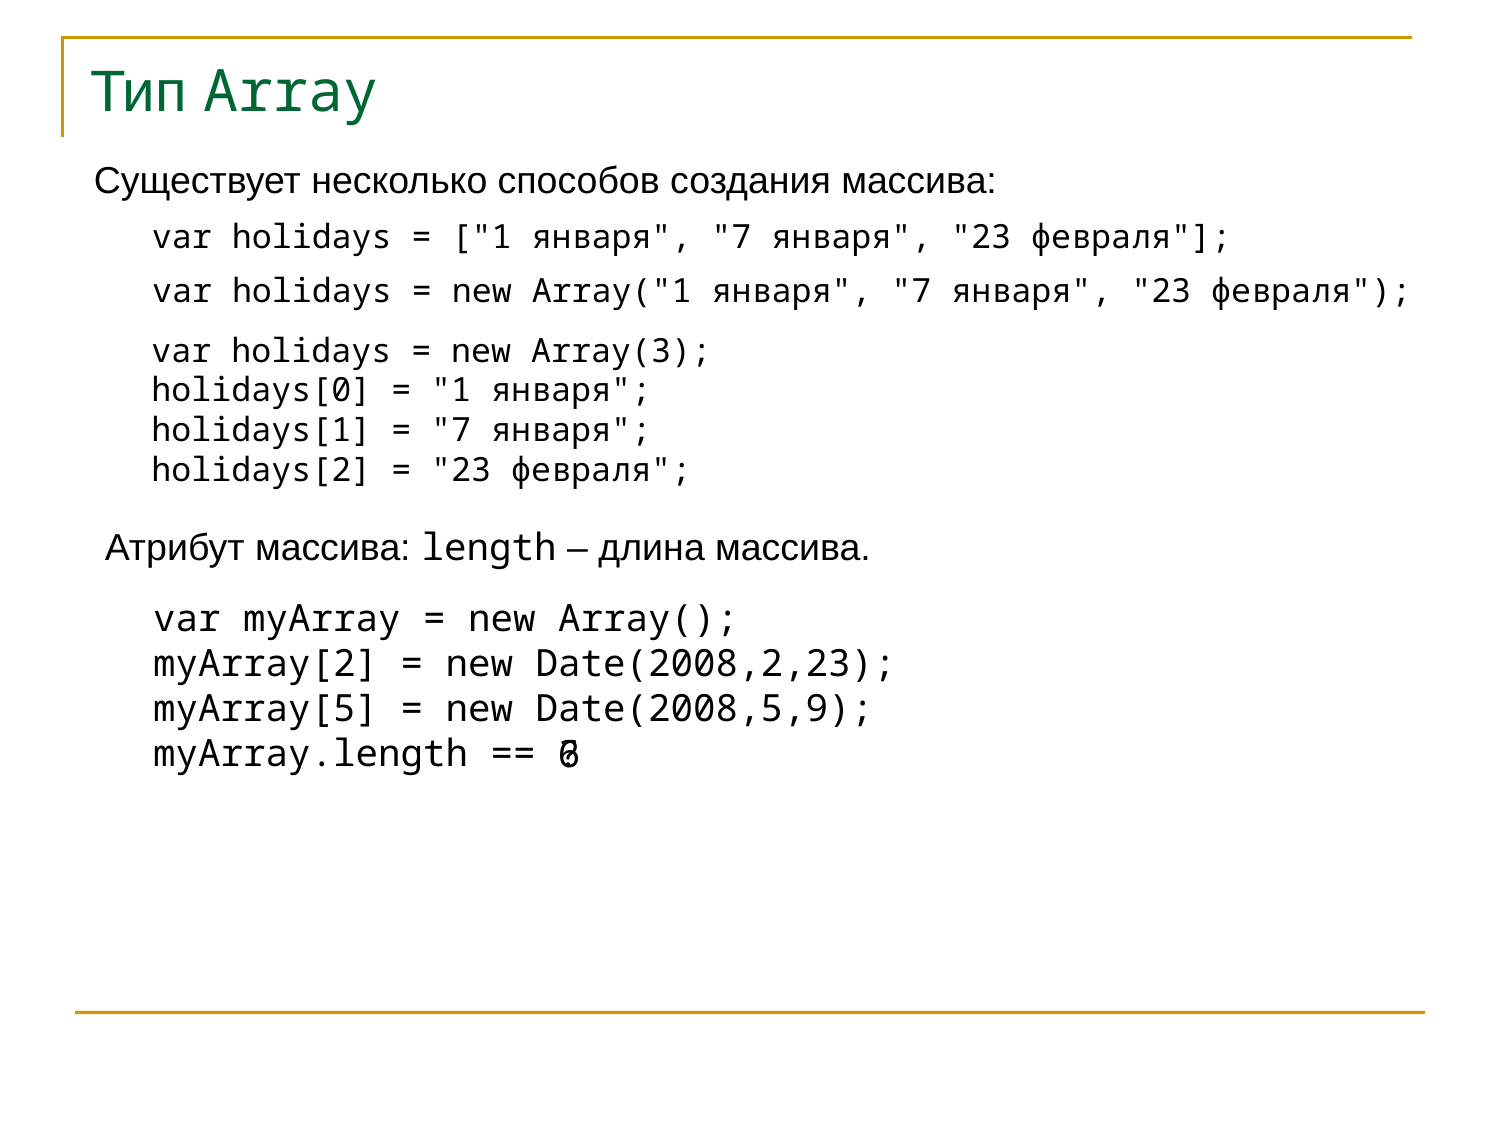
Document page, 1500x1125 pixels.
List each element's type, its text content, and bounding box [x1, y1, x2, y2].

text_box ? [543, 722, 596, 783]
text_box var holidays = new Array(3); holidays[0] = "1 января"; holidays[1] = "7 января"; holidays[2] = "23 февраля"; [136, 321, 727, 496]
text_box var holidays = ["1 января", "7 января", "23 февраля"]; [137, 207, 1247, 262]
text_box Атрибут массива: length – длина массива. [90, 515, 886, 576]
title Тип Array [75, 45, 1425, 138]
text_box var myArray = new Array(); myArray[2] = new Date(2008,2,23); myArray[5] = new Date(2008,5,9); myArray.length == [138, 586, 911, 781]
text_box Существует несколько способов создания массива: [79, 148, 1013, 209]
text_box var holidays = new Array("1 января", "7 января", "23 февраля"); [137, 262, 1428, 317]
